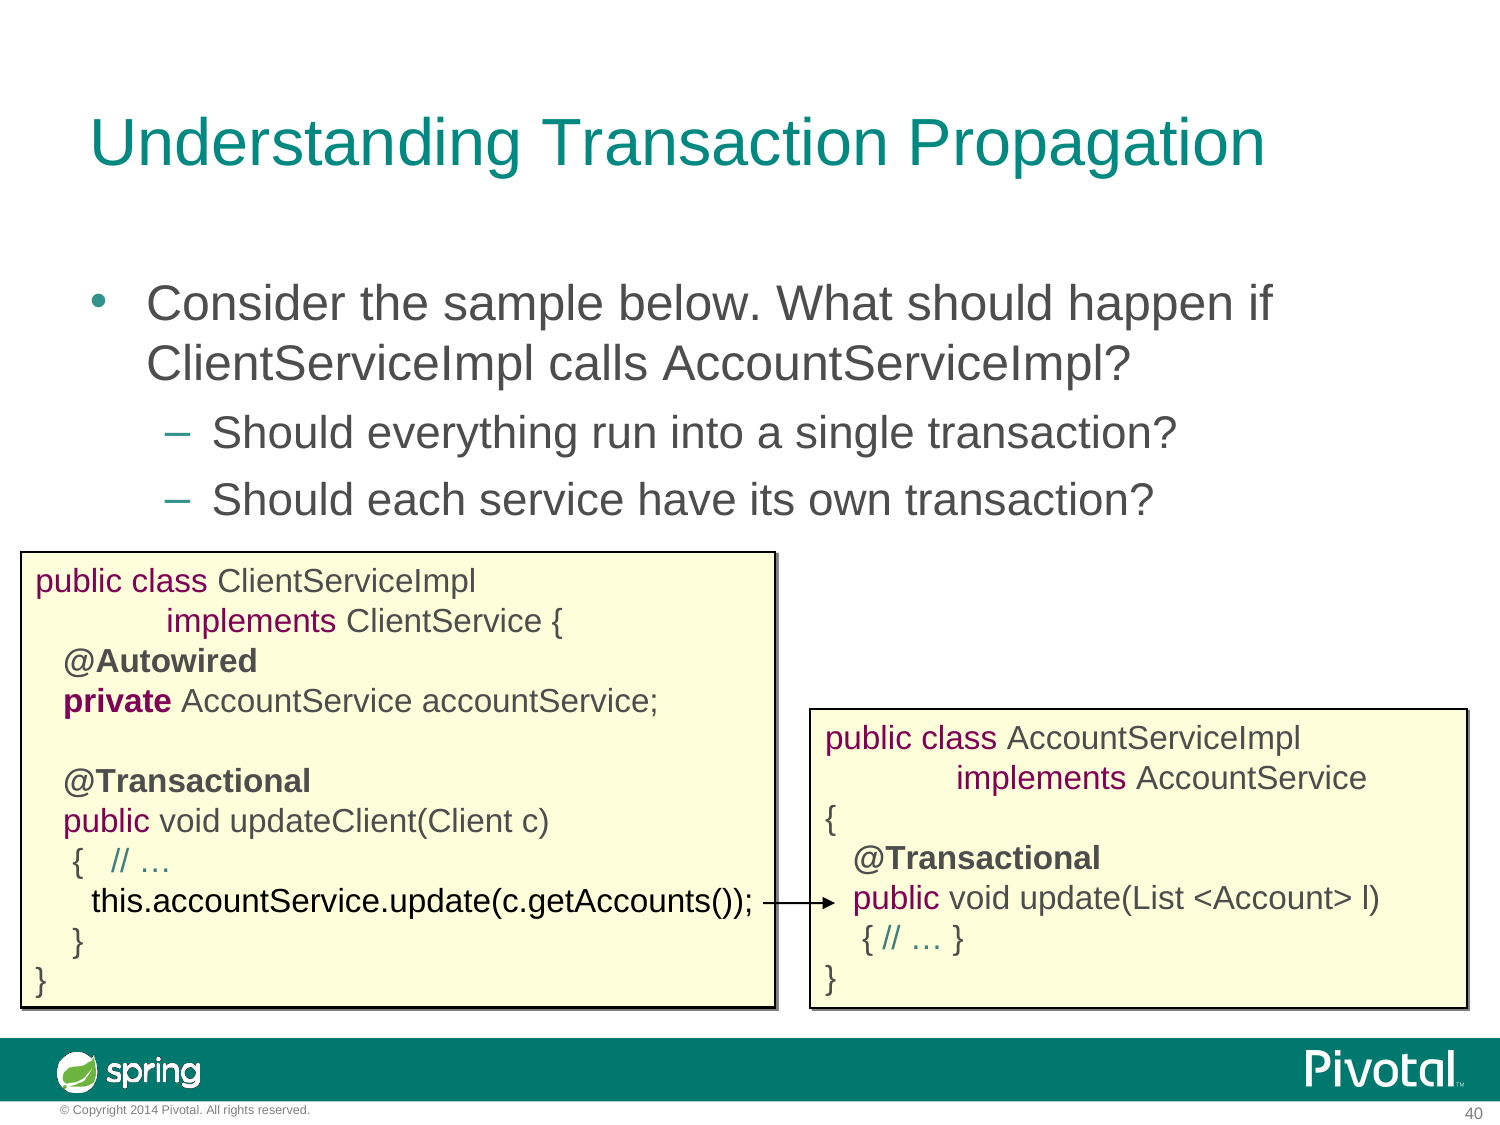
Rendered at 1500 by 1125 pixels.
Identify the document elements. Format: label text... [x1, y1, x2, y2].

list Consider the sample below. What should happen if ClientServiceImpl calls AccountServiceImpl? Should everything run into a single transaction? Should each service have its own transaction? [75, 262, 1426, 902]
picture [32, 1041, 210, 1103]
title Understanding Transaction Propagation [75, 45, 1426, 233]
text_box public class ClientServiceImpl implements ClientService { @Autowired private AccountService accountService; @Transactional public void updateClient(Client c) { // … this.accountService.update(c.getAccounts()); } } [20, 551, 775, 1008]
picture [1306, 1050, 1464, 1087]
text_box public class AccountServiceImpl implements AccountService { @Transactional public void update(List <Account> l) { // … } } [810, 708, 1467, 1008]
